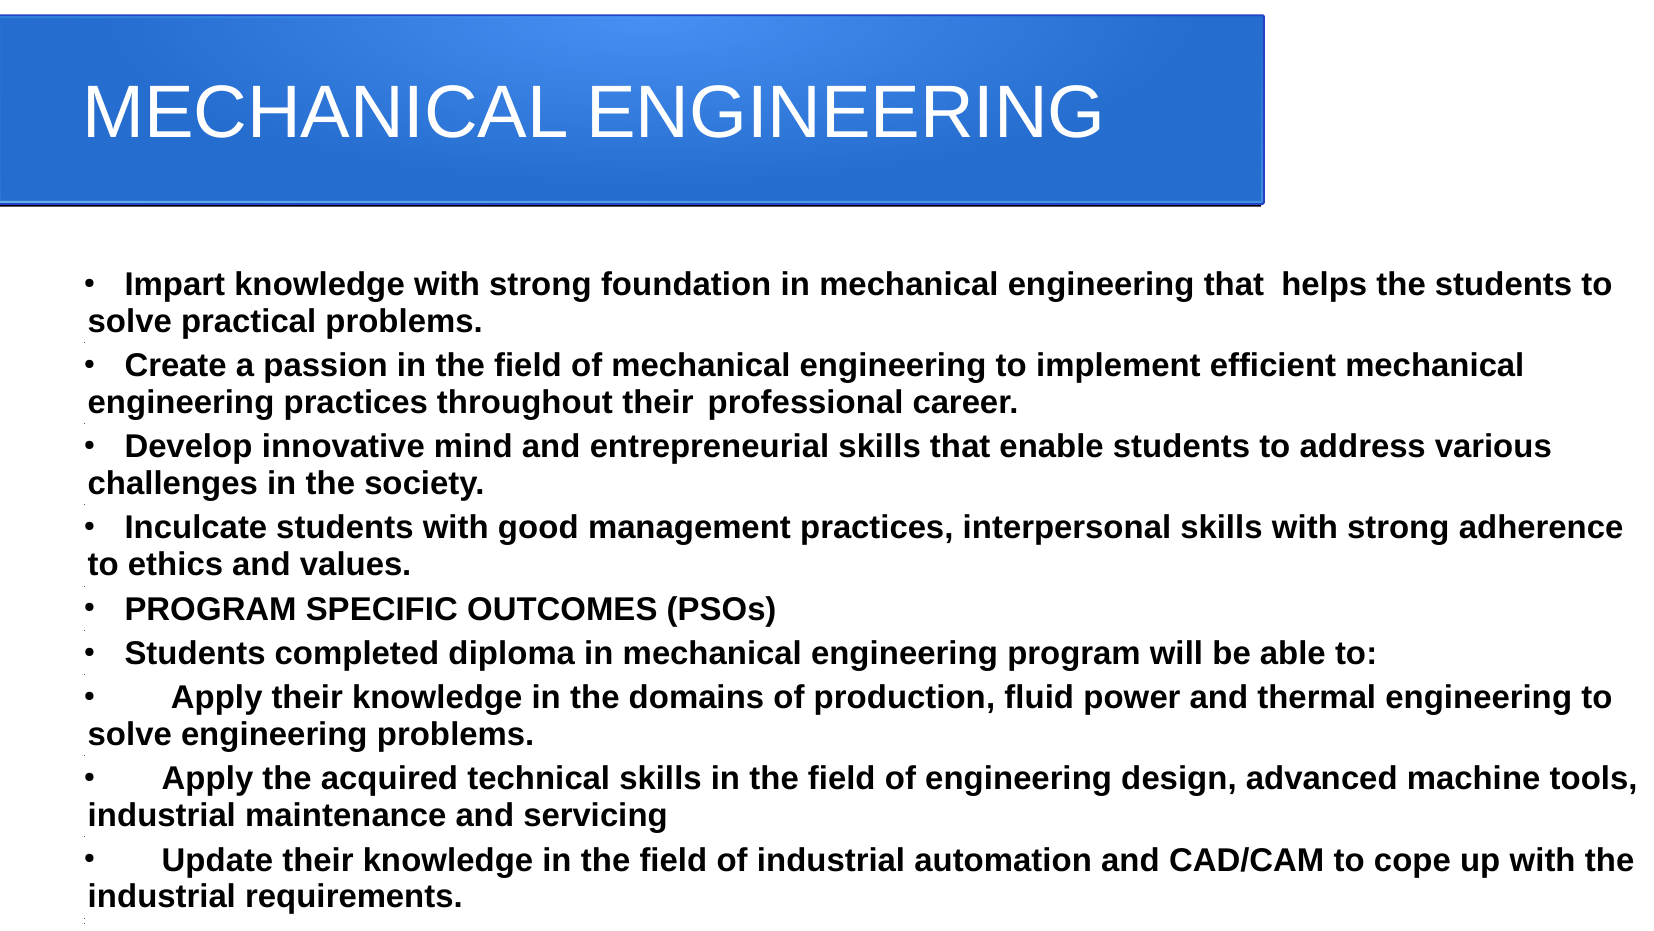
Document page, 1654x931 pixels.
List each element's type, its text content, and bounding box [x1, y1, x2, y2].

title MECHANICAL ENGINEERING [82, 35, 1235, 189]
list Impart knowledge with strong foundation in mechanical engineering that helps the students to solve practical problems. Create a passion in the field of mechanical engineering to implement efficient mechanical engineering practices throughout their professional career. Develop innovative mind and entrepreneurial skills that enable students to address various challenges in the society. Inculcate students with good management practices, interpersonal skills with strong adherence to ethics and values. PROGRAM SPECIFIC OUTCOMES (PSOs) Students completed diploma in mechanical engineering program will be able to: Apply their knowledge in the domains of production, fluid power and thermal engineering to solve engineering problems. Apply the acquired technical skills in the field of engineering design, advanced machine tools, industrial maintenance and servicing Update their knowledge in the field of industrial automation and CAD/CAM to cope up with the industrial requirements. [82, 259, 1650, 931]
